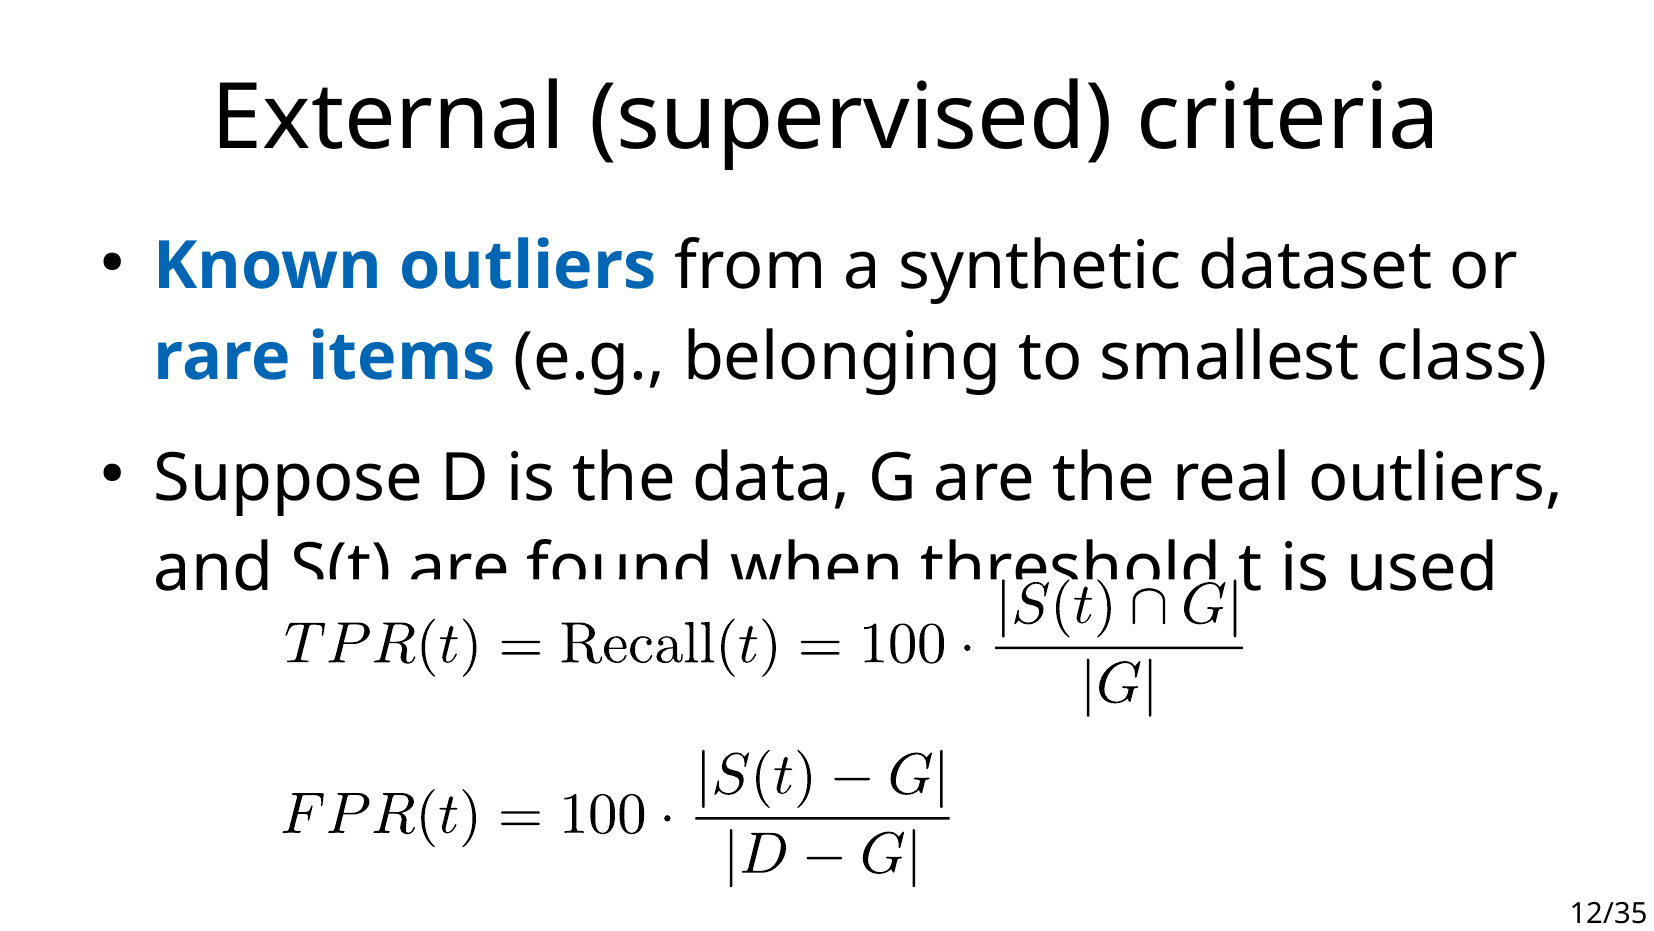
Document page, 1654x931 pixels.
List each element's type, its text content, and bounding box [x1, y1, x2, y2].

list Known outliers from a synthetic dataset or rare items (e.g., belonging to smallest class) Suppose D is the data, G are the real outliers, and S(t) are found when threshold t is used [82, 217, 1571, 833]
title External (supervised) criteria [82, 1, 1571, 217]
text_box [283, 579, 1244, 717]
text_box [280, 749, 950, 888]
